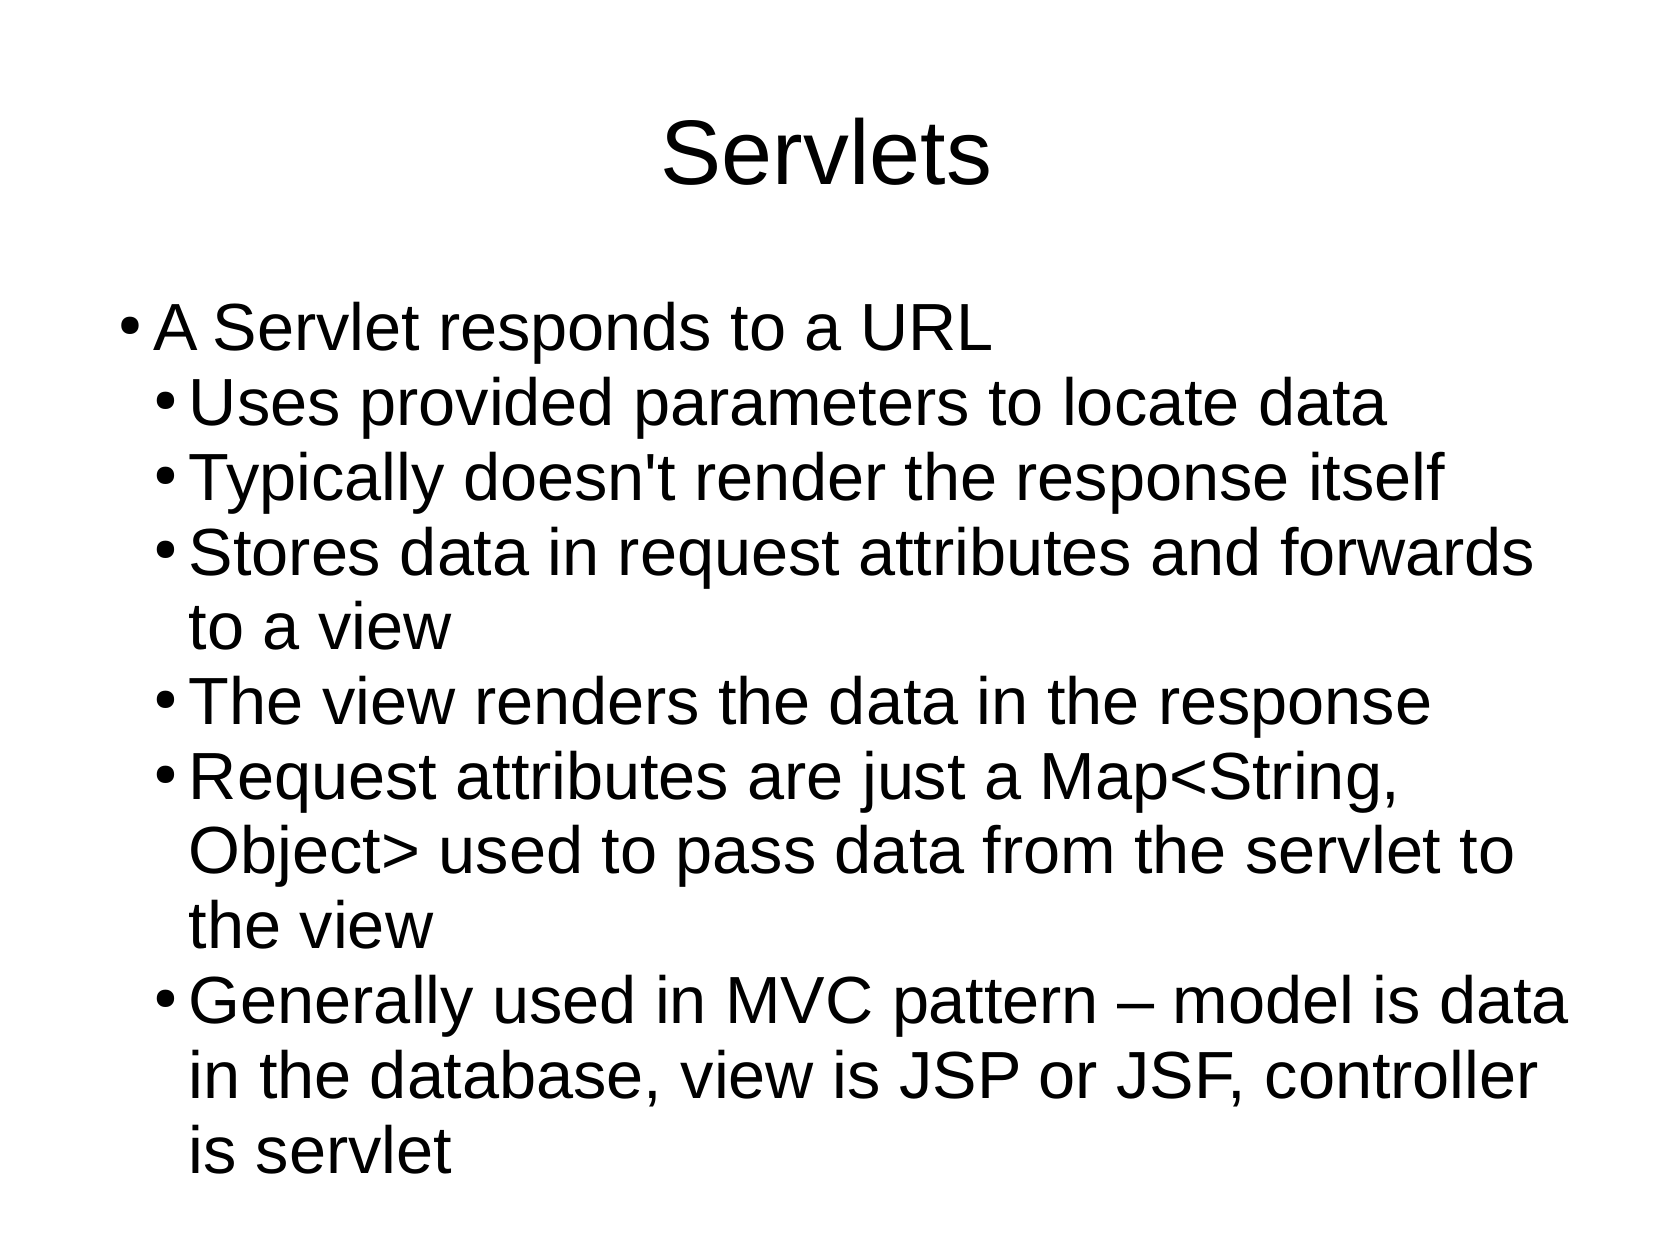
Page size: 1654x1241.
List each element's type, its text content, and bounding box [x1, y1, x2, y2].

subtitle A Servlet responds to a URL Uses provided parameters to locate data Typically doesn't render the response itself Stores data in request attributes and forwards to a view The view renders the data in the response Request attributes are just a Map<String, Object> used to pass data from the servlet to the view Generally used in MVC pattern – model is data in the database, view is JSP or JSF, controller is servlet [82, 290, 1571, 1188]
title Servlets [82, 49, 1571, 257]
